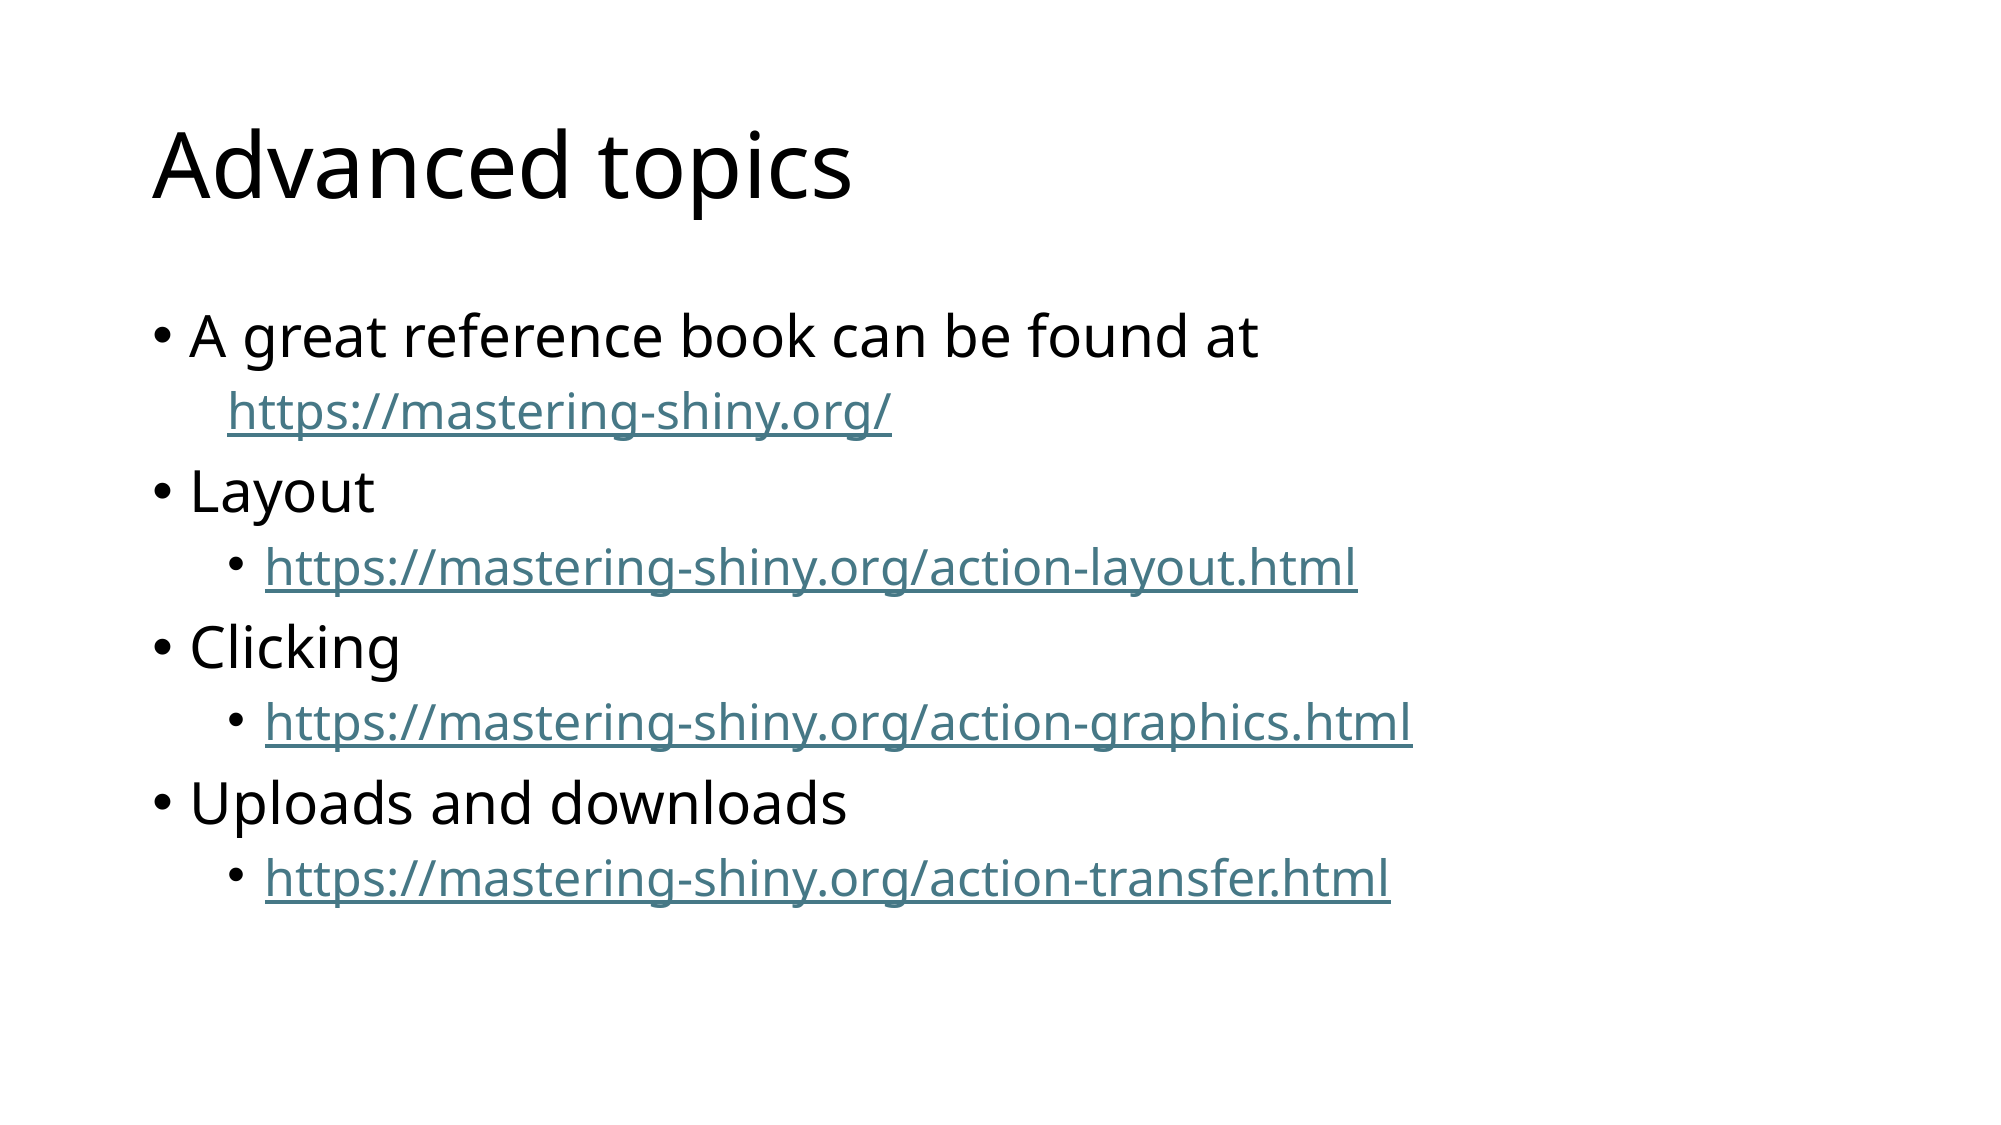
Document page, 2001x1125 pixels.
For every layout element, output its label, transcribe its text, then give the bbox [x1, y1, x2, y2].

list A great reference book can be found at https://mastering-shiny.org/ Layout https://mastering-shiny.org/action-layout.html Clicking https://mastering-shiny.org/action-graphics.html Uploads and downloads https://mastering-shiny.org/action-transfer.html [137, 299, 1863, 1014]
title Advanced topics [137, 59, 1863, 278]
